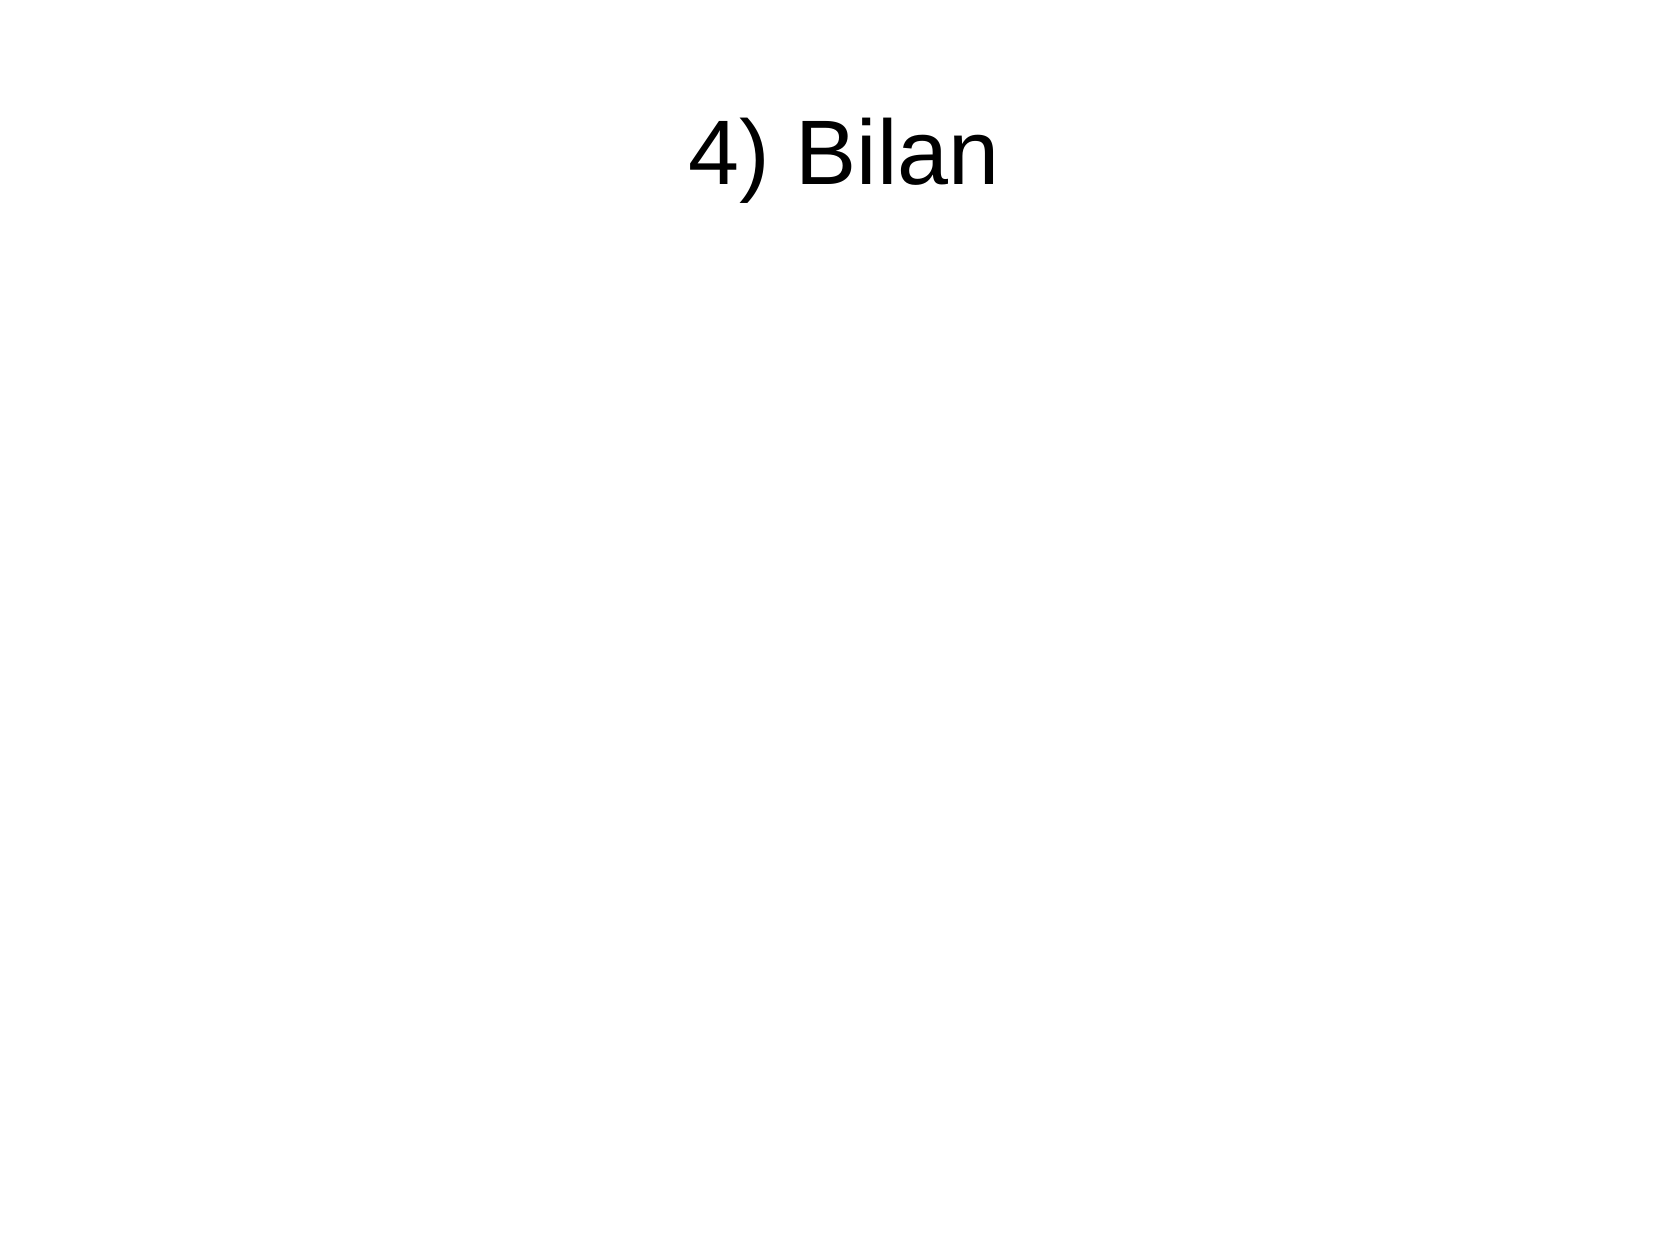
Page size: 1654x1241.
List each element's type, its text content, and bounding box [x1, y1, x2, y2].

title 4) Bilan [82, 49, 1571, 257]
